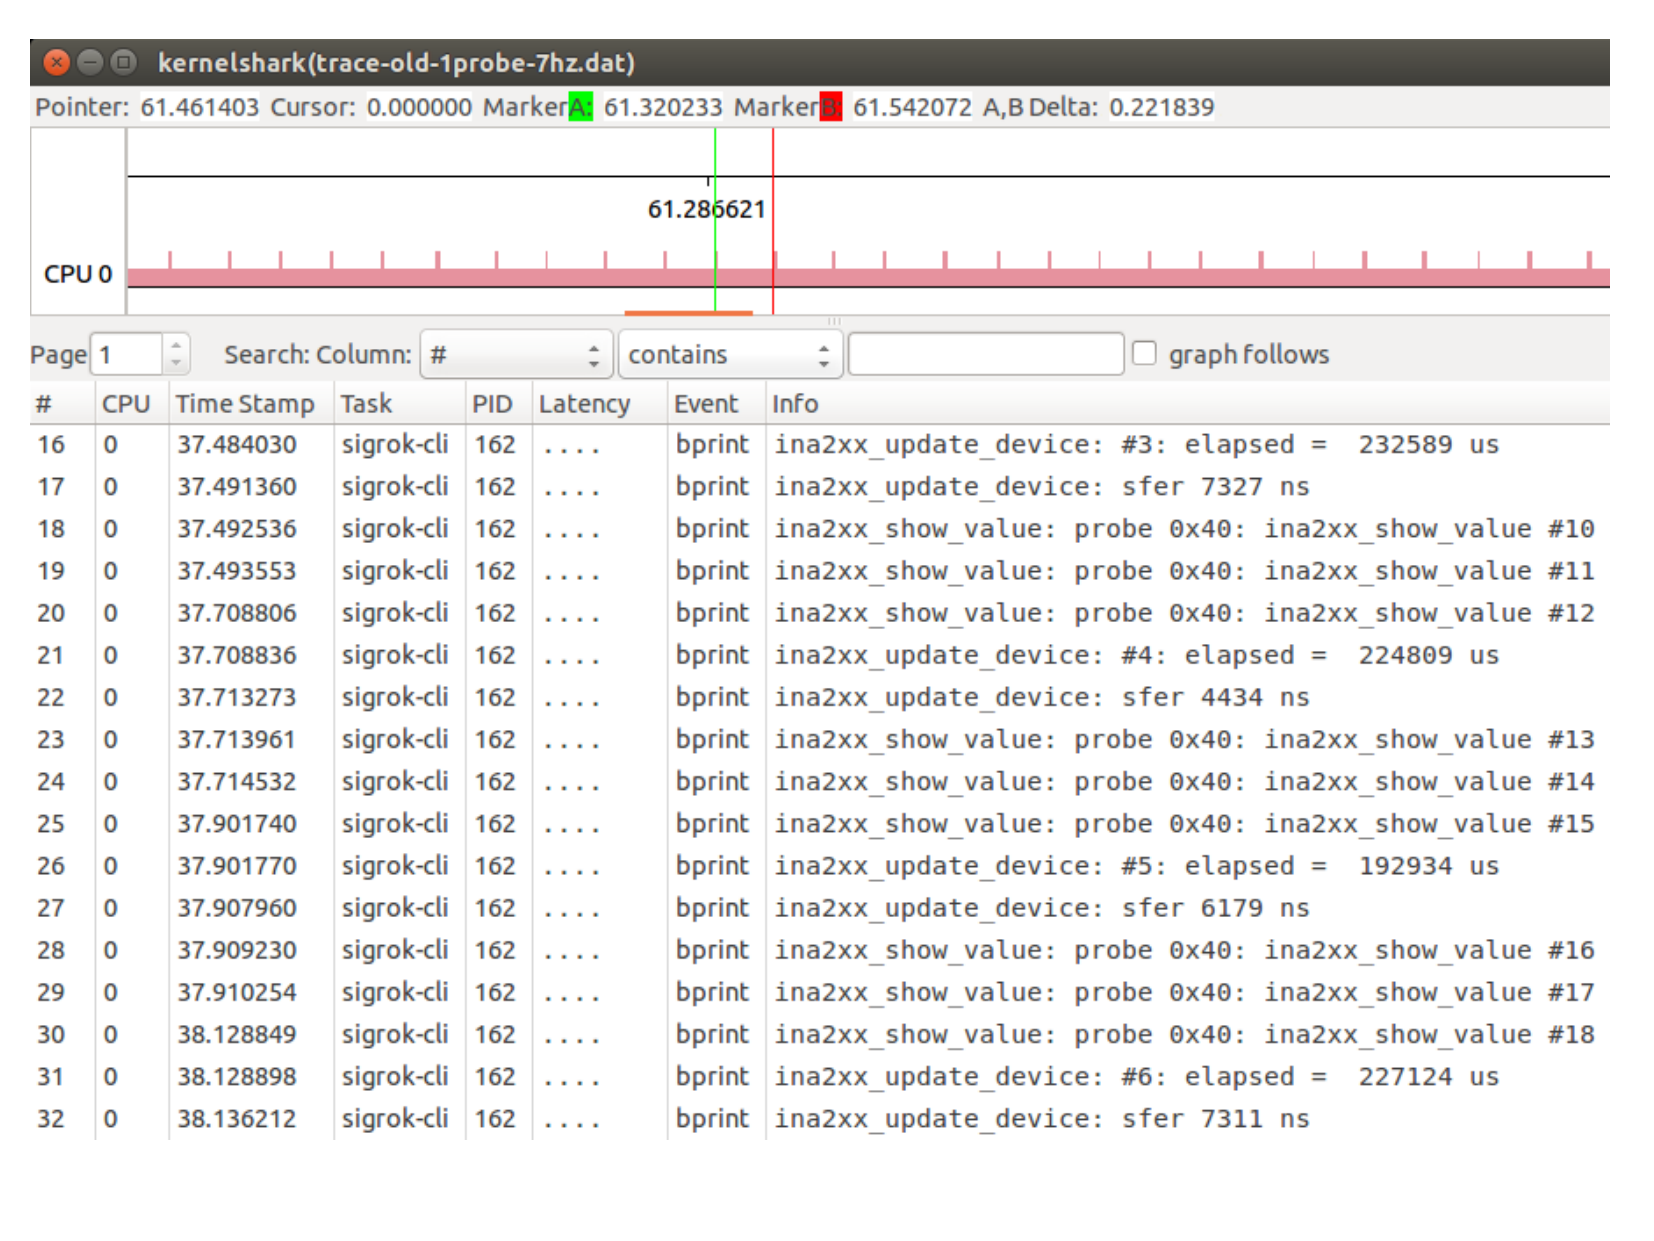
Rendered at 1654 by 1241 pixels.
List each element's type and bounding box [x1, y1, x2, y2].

picture [30, 39, 1610, 1141]
